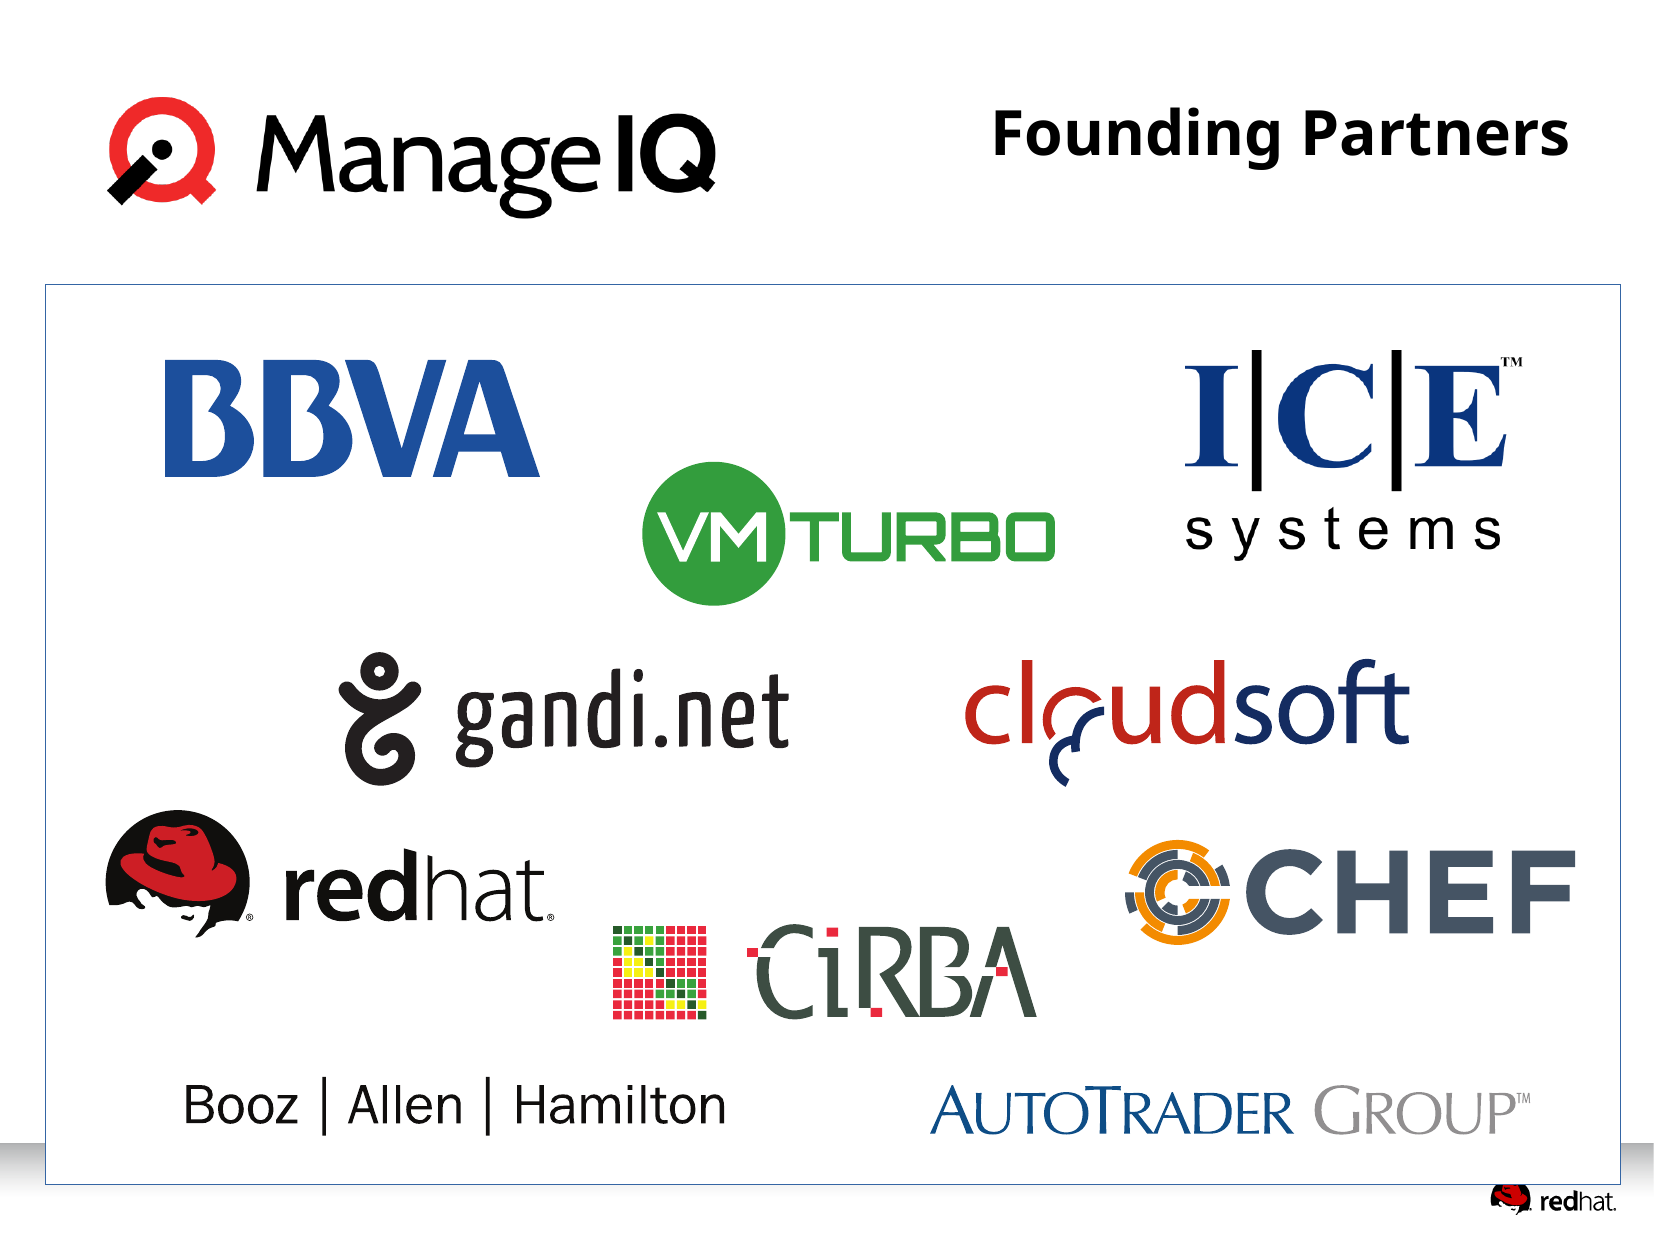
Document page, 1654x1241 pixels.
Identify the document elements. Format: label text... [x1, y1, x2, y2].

text_box [45, 284, 1621, 1185]
picture [642, 461, 1055, 606]
picture [930, 1085, 1531, 1135]
picture [149, 1055, 751, 1153]
picture [1185, 350, 1523, 561]
picture [338, 652, 789, 786]
picture [0, 1143, 1654, 1241]
picture [104, 809, 556, 955]
picture [599, 908, 1051, 1035]
picture [76, 66, 752, 232]
picture [165, 359, 541, 477]
picture [1125, 839, 1576, 945]
picture [963, 655, 1414, 792]
title Founding Partners [82, 37, 1571, 225]
